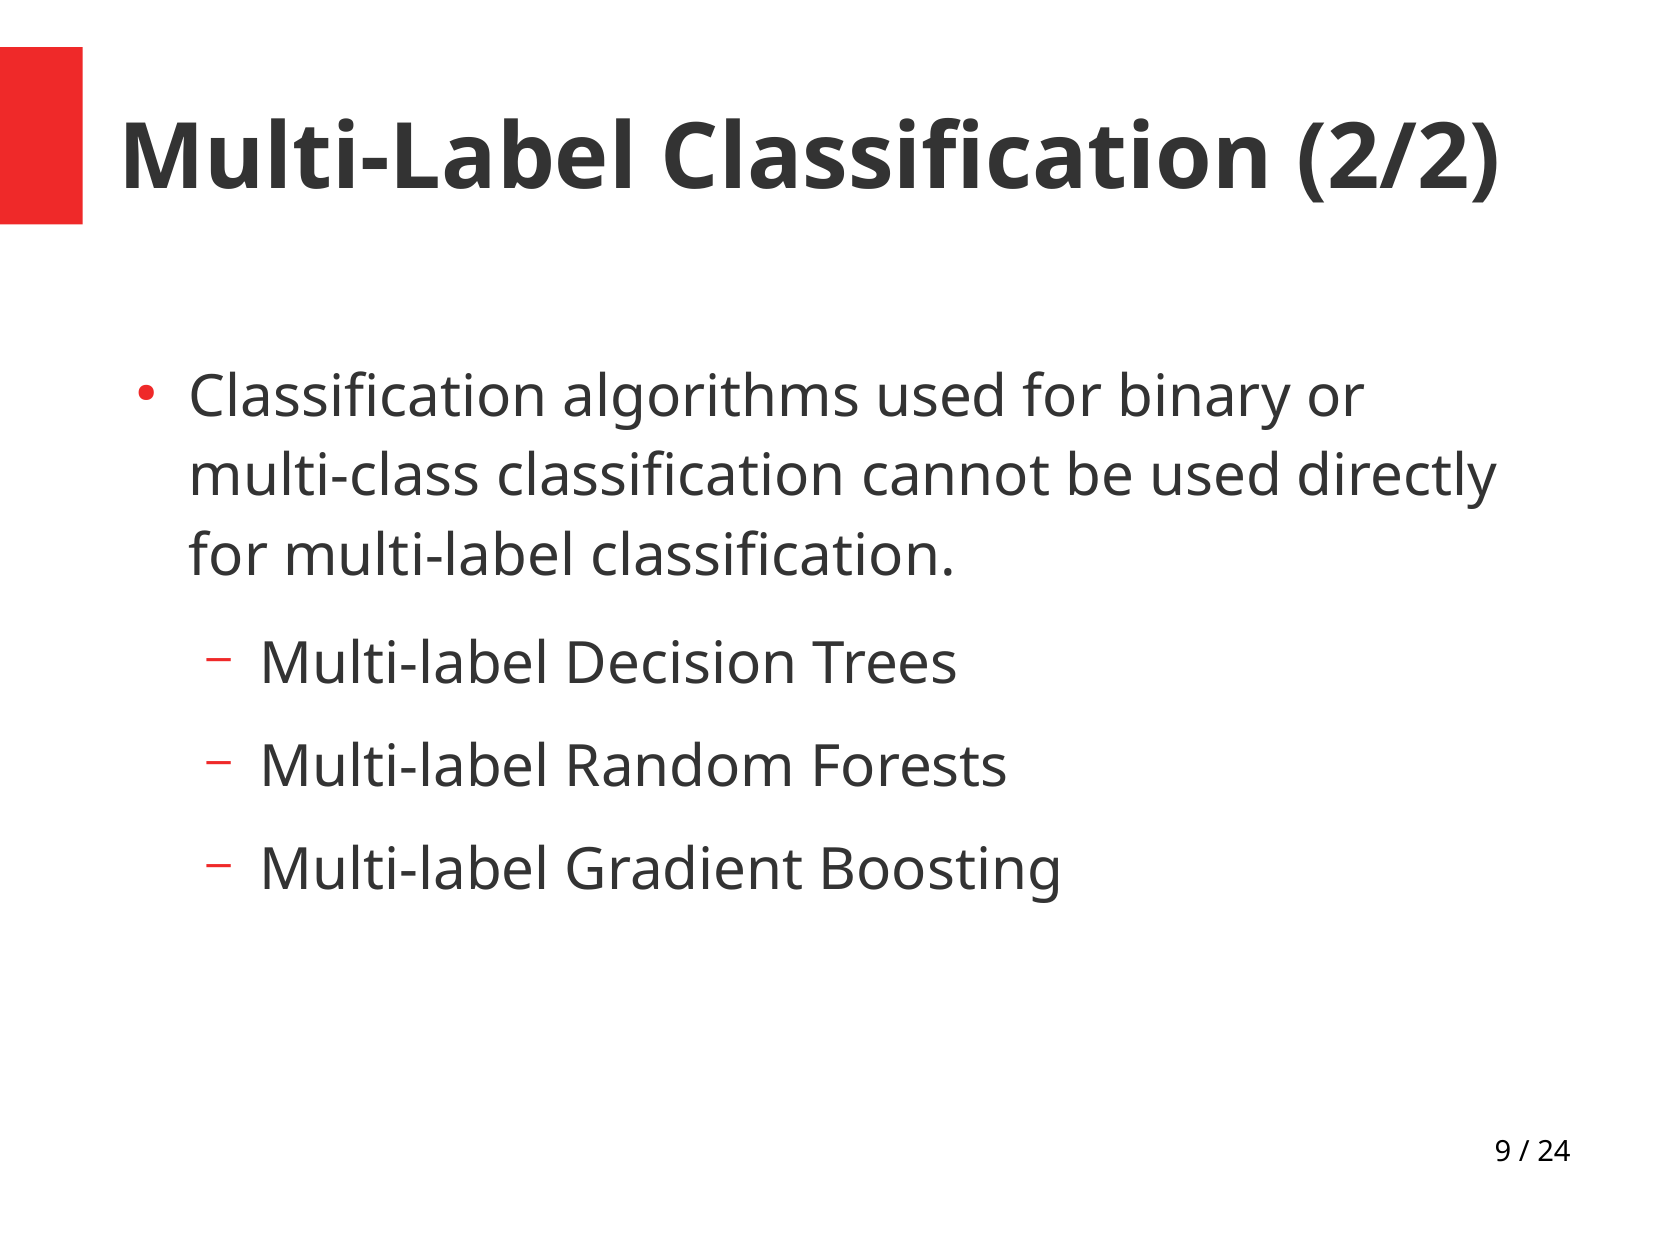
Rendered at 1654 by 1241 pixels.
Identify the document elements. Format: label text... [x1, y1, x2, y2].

list Classification algorithms used for binary or multi-class classification cannot be used directly for multi-label classification. Multi-label Decision Trees Multi-label Random Forests Multi-label Gradient Boosting [118, 354, 1536, 1074]
title Multi-Label Classification (2/2) [118, 49, 1571, 257]
